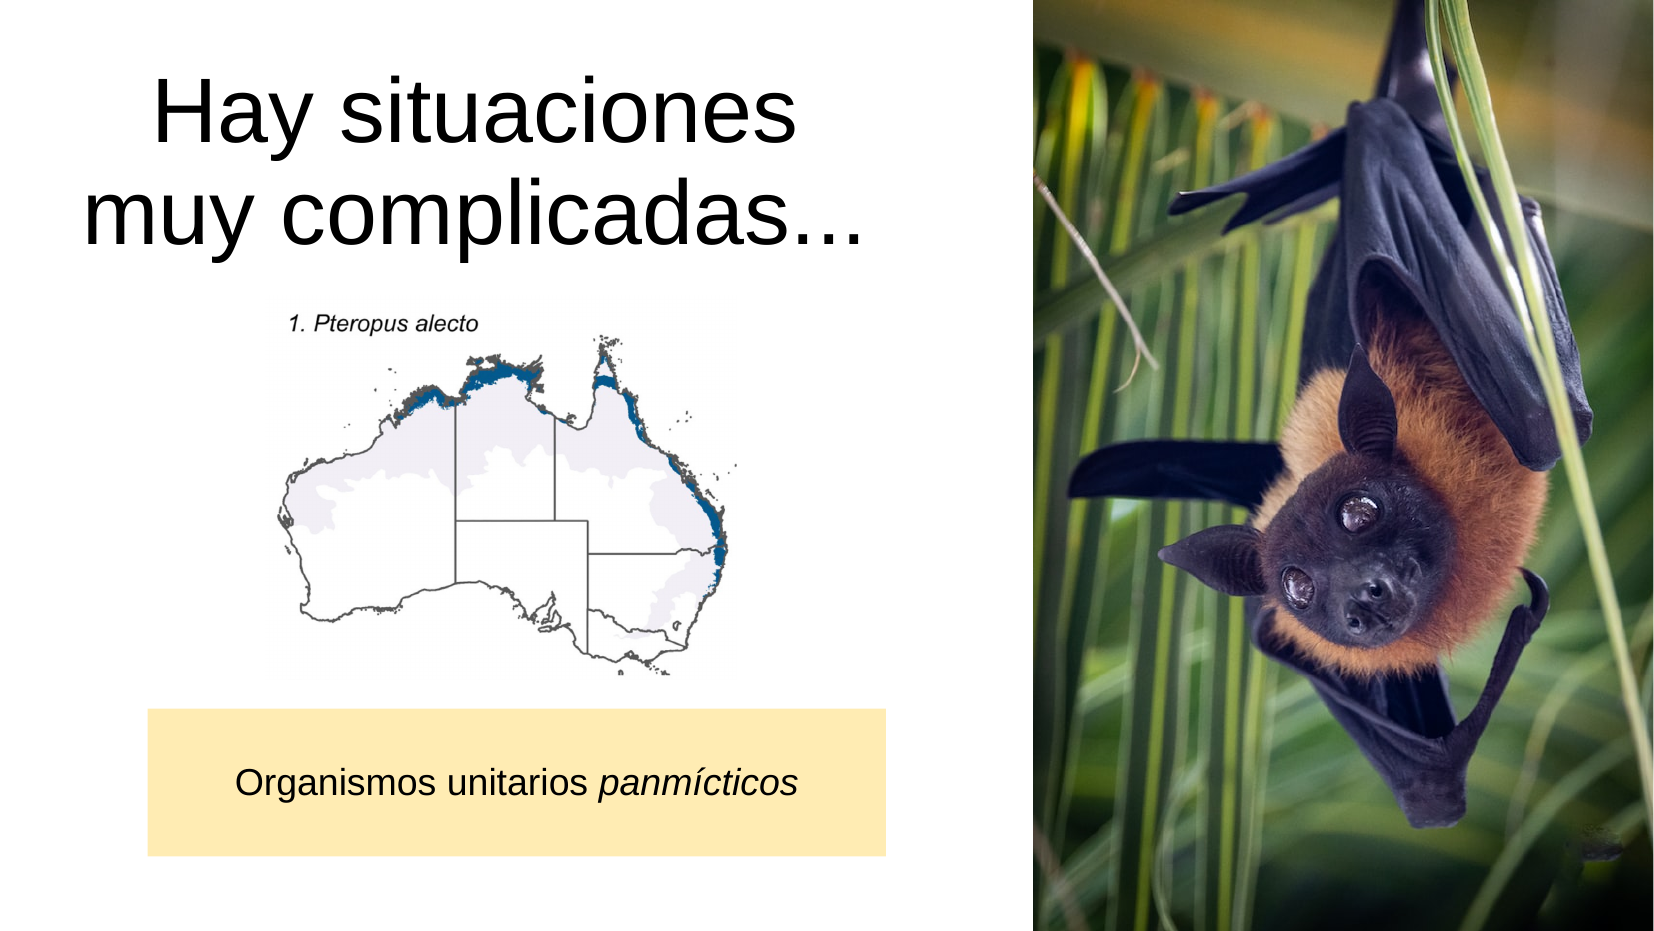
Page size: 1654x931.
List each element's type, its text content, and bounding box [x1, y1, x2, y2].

text_box Organismos unitarios panmícticos [147, 708, 886, 857]
picture [265, 295, 737, 680]
title Hay situaciones muy complicadas... [59, 59, 892, 265]
picture [1033, 0, 1654, 931]
